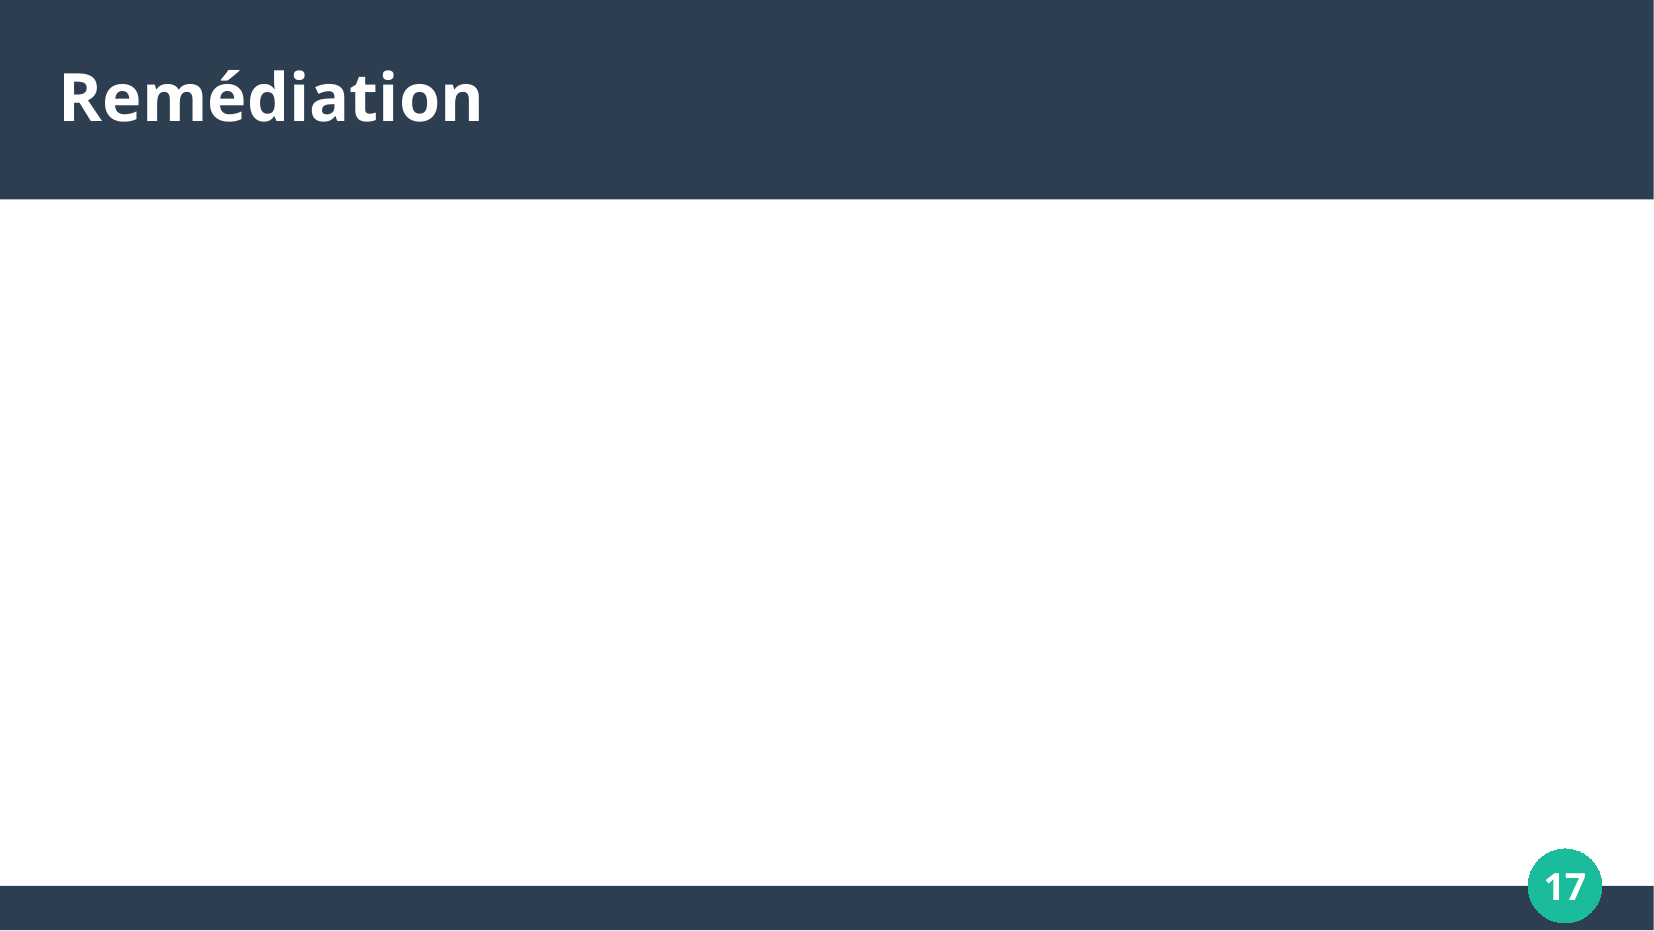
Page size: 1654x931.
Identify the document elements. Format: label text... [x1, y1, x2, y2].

title Remédiation [59, 37, 1595, 155]
